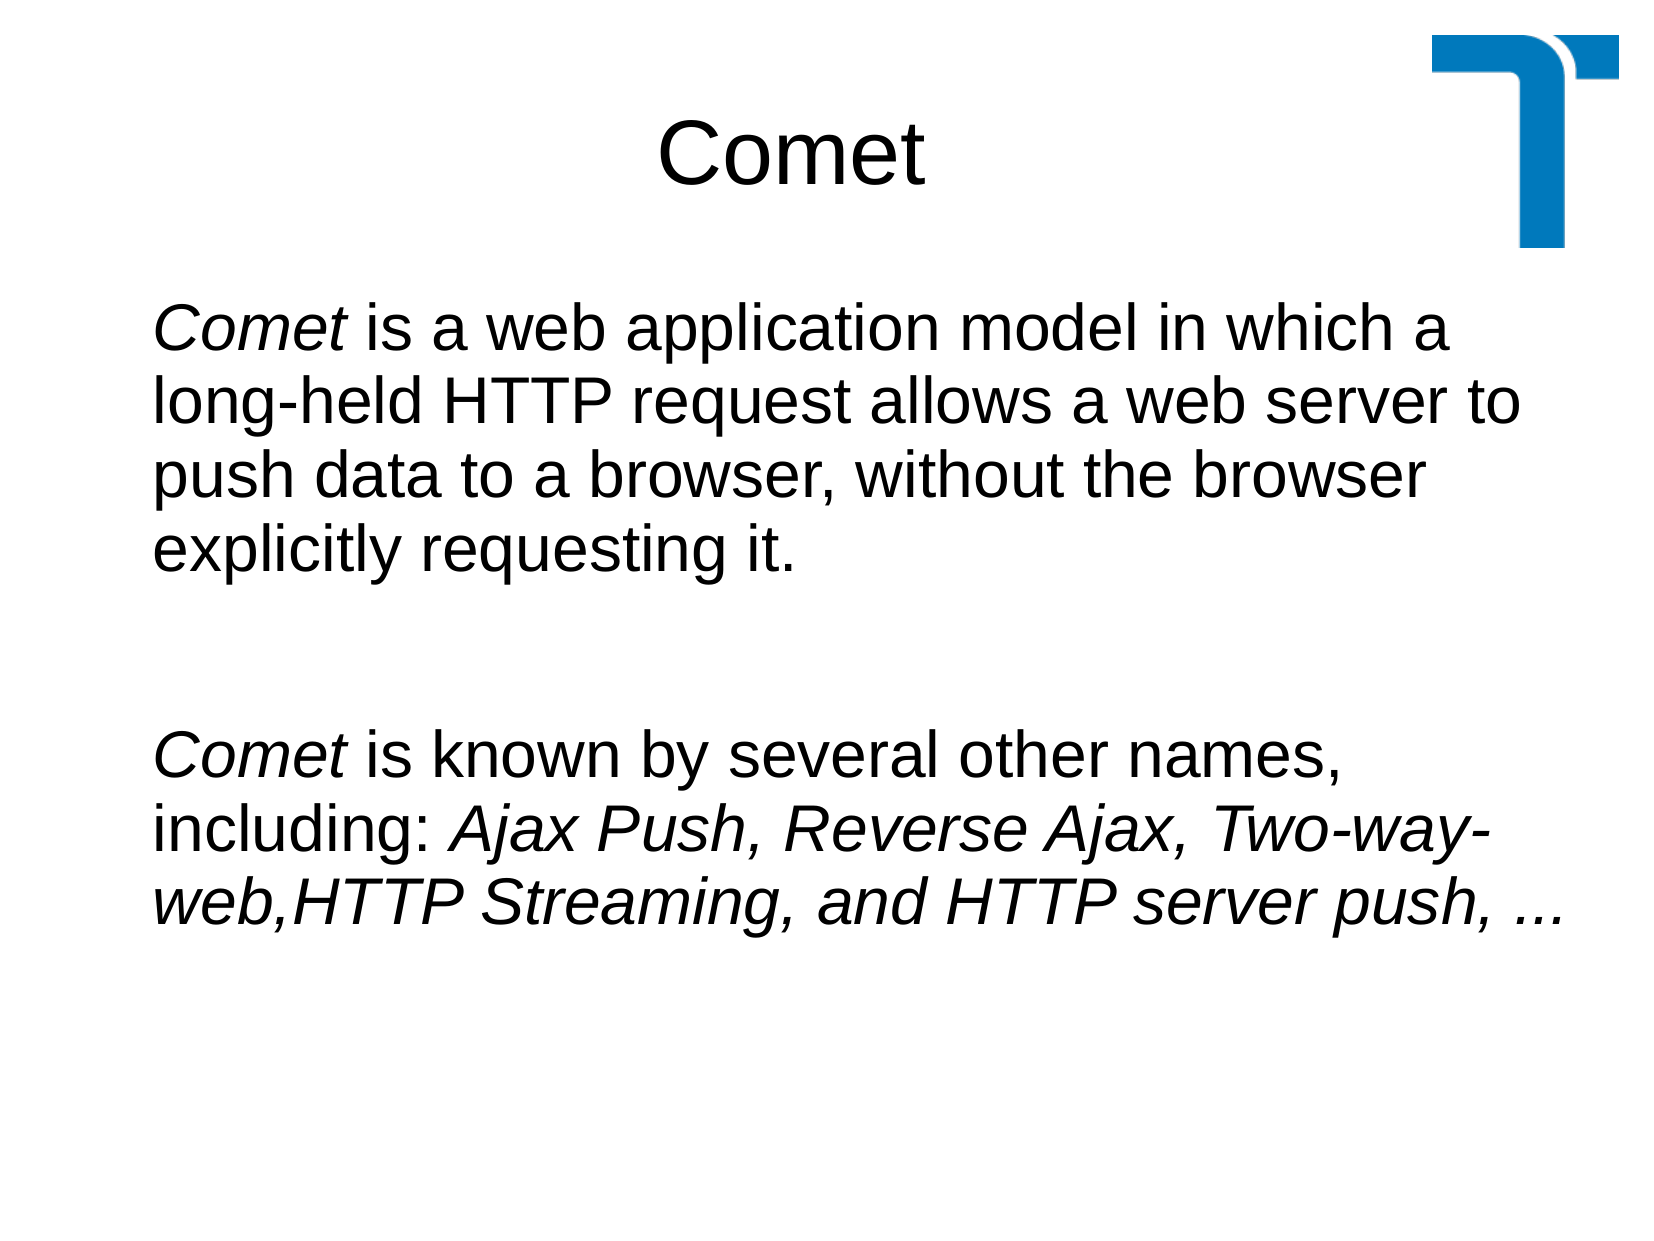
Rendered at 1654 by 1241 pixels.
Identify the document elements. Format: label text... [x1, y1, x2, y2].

list Comet is a web application model in which a long-held HTTP request allows a web server to push data to a browser, without the browser explicitly requesting it. Comet is known by several other names, including: Ajax Push, Reverse Ajax, Two-way-web,HTTP Streaming, and HTTP server push, ... [82, 290, 1571, 1010]
title Comet [82, 49, 1501, 257]
picture [1432, 35, 1619, 248]
